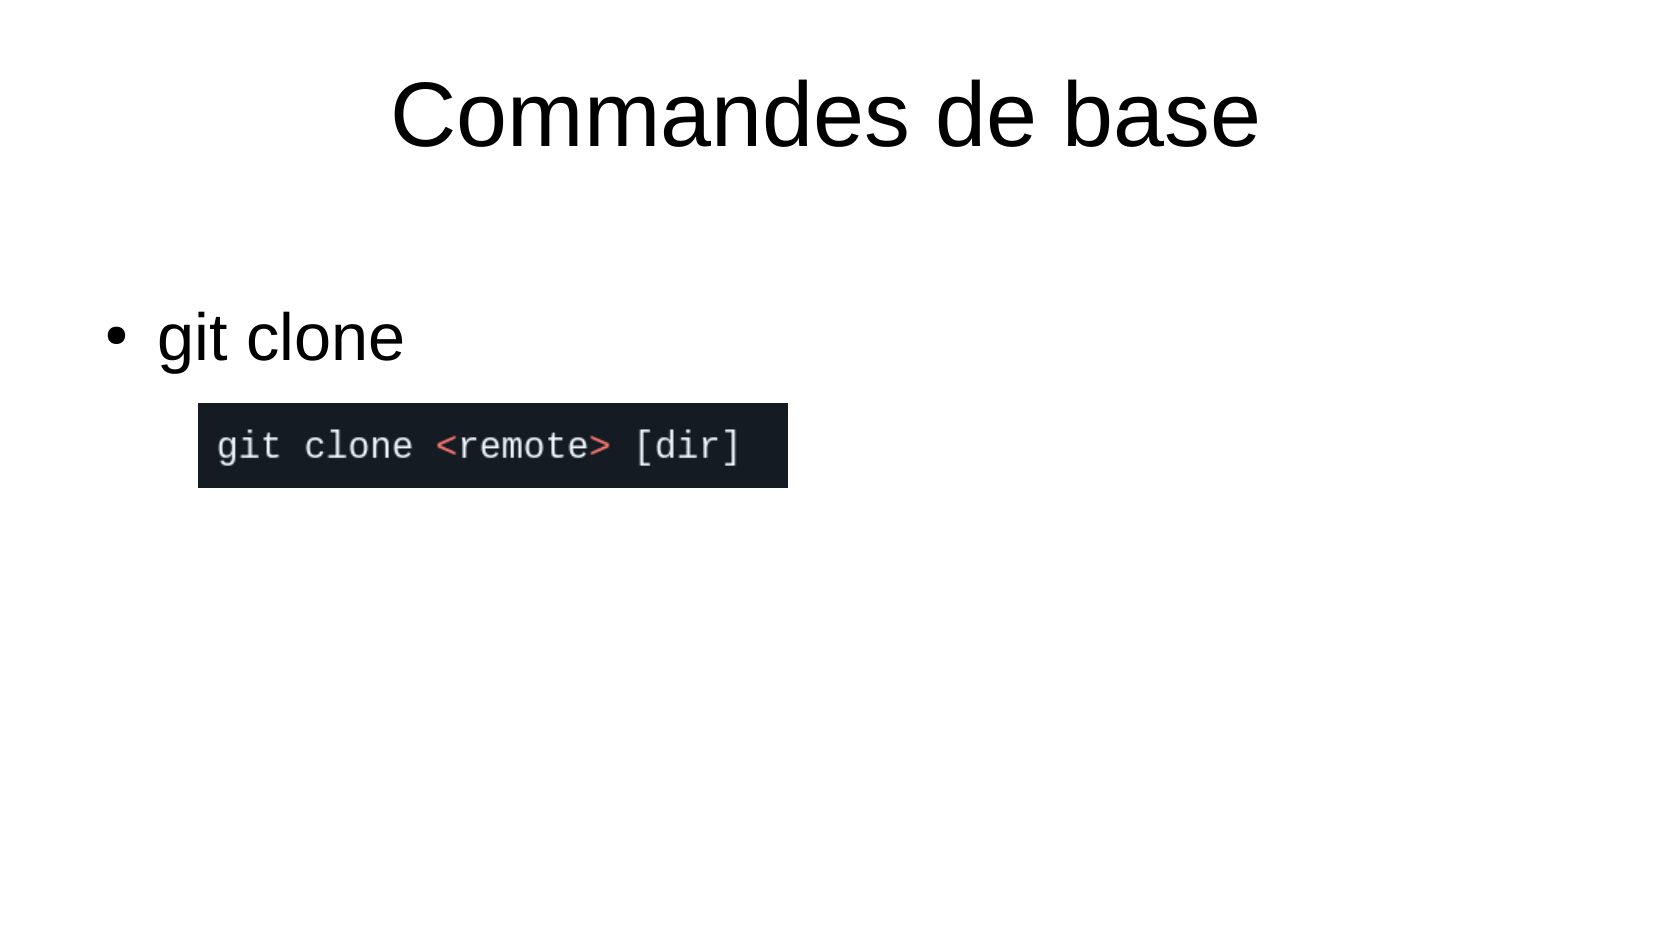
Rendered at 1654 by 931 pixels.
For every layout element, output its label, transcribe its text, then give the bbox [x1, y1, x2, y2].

picture [198, 403, 788, 488]
list git clone [86, 300, 1576, 840]
title Commandes de base [82, 37, 1571, 193]
